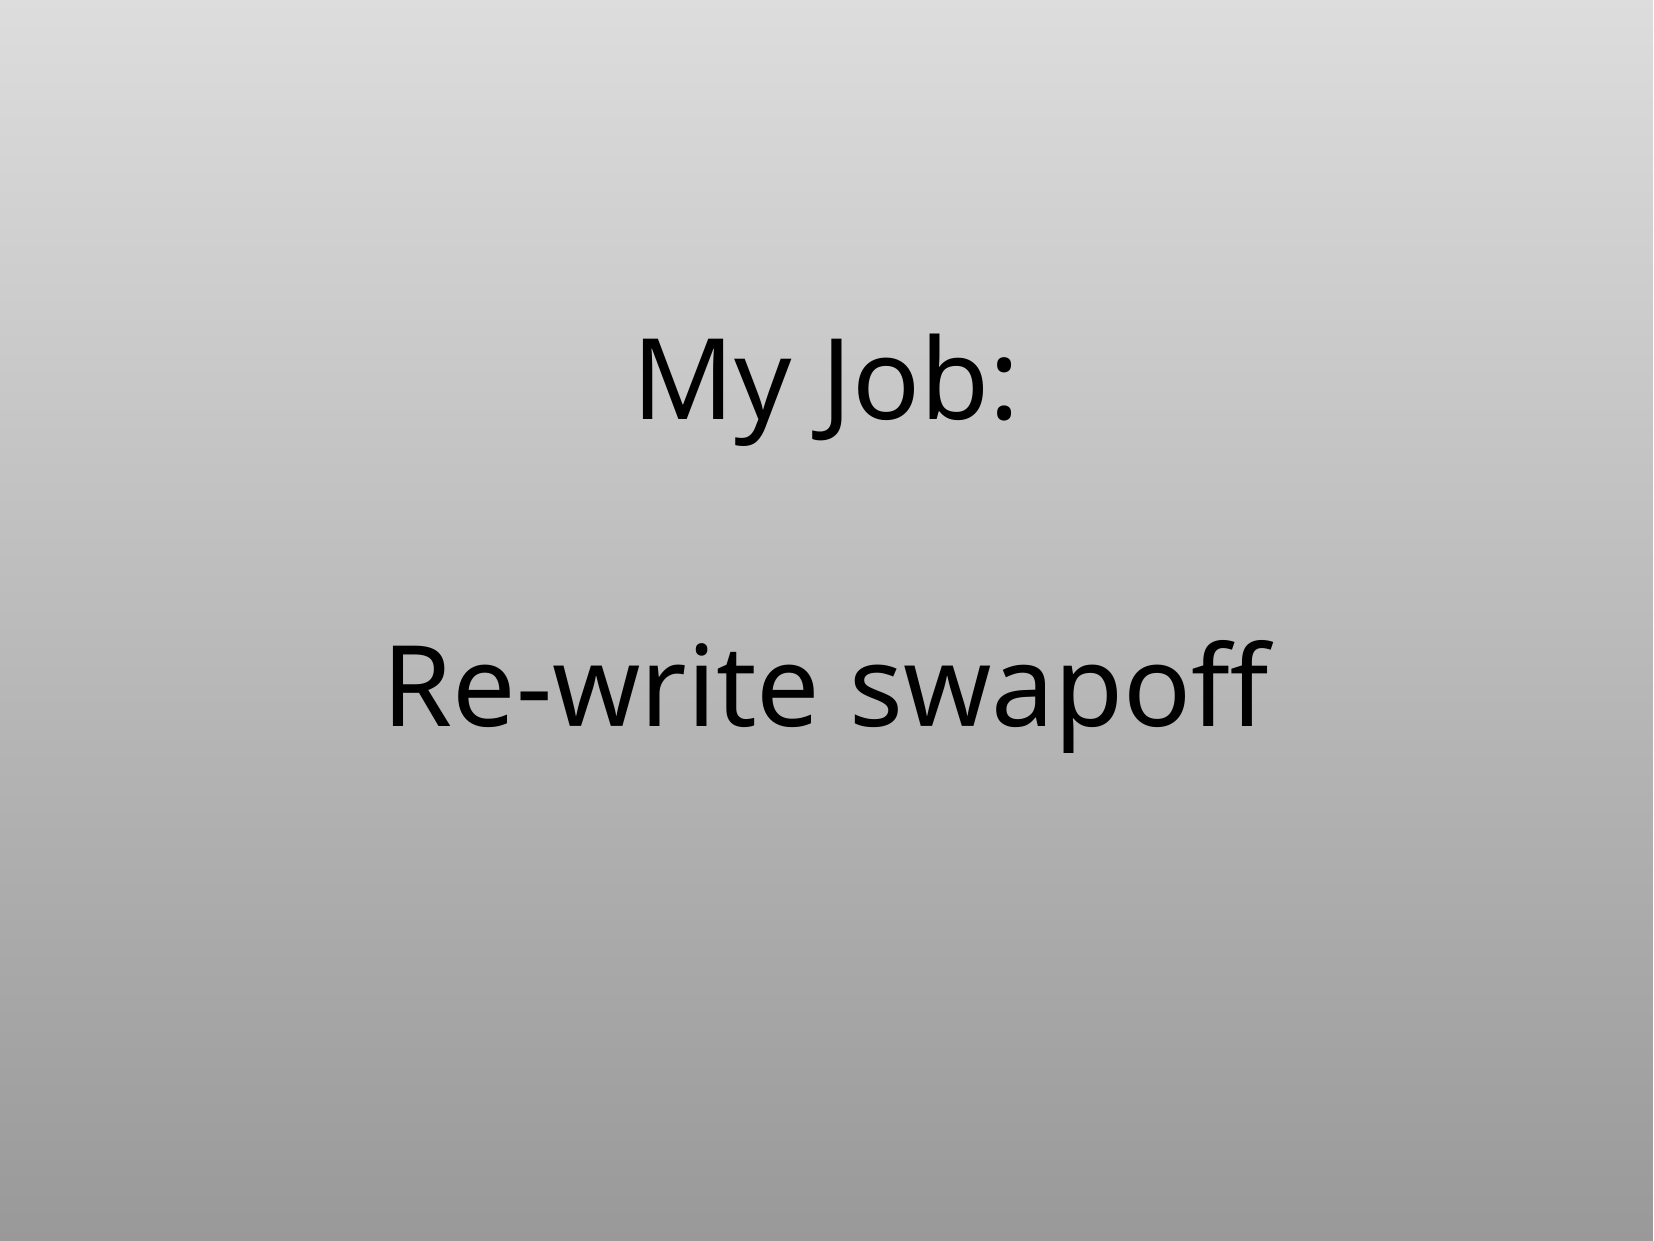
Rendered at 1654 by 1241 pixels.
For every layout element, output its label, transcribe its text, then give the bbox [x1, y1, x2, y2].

subtitle My Job: Re-write swapoff [82, 49, 1571, 1010]
